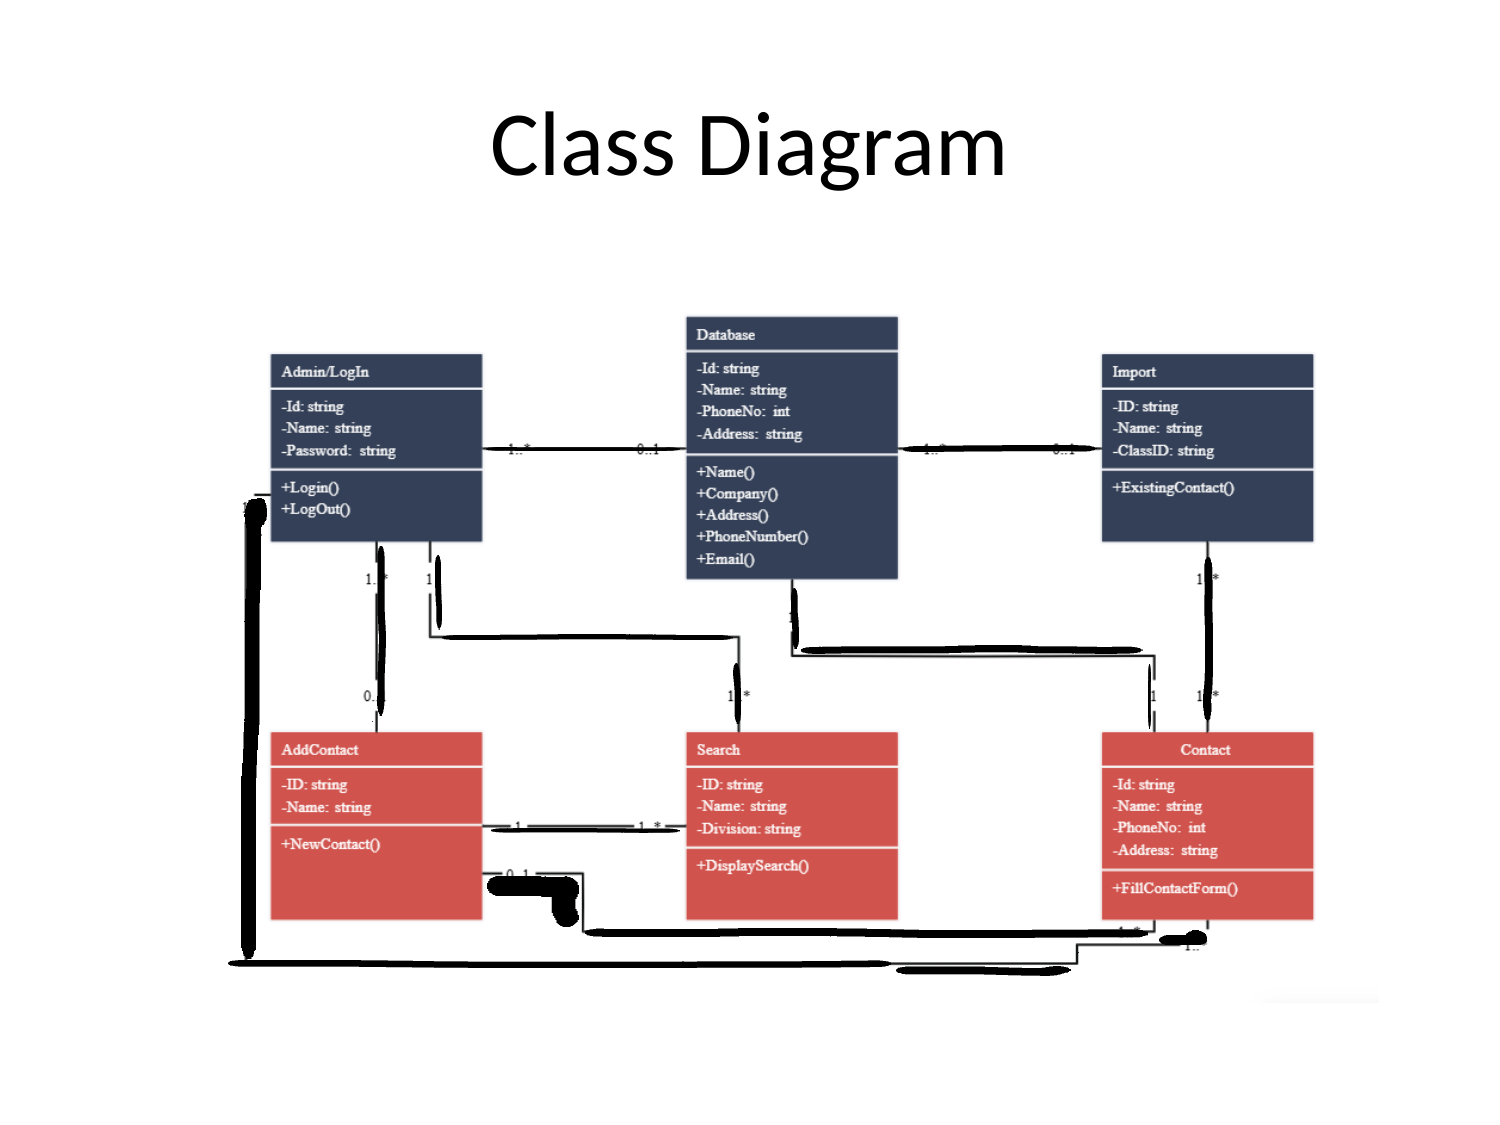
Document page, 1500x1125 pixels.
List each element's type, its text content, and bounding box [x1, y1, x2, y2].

title Class Diagram [75, 45, 1426, 233]
picture [193, 260, 1379, 1003]
